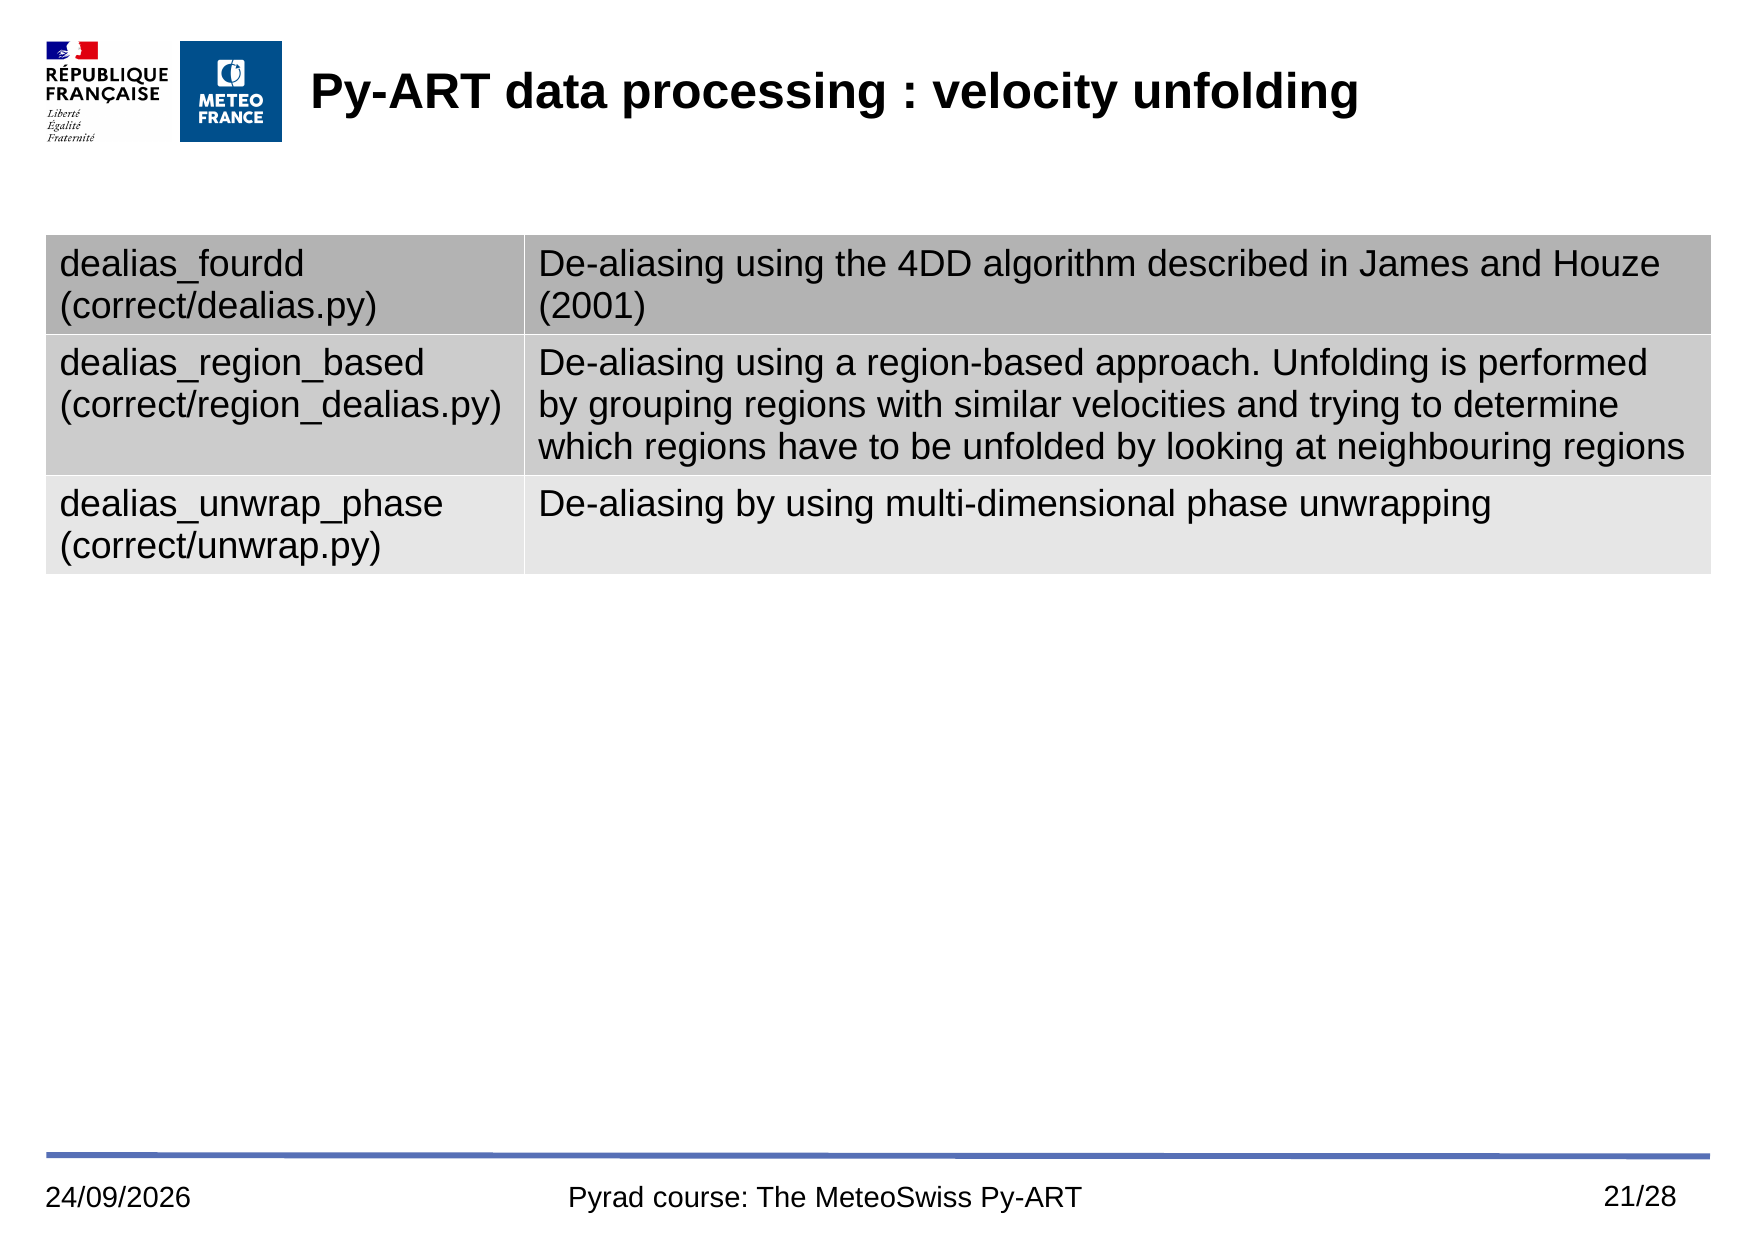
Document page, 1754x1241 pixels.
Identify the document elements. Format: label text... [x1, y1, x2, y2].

picture [180, 41, 282, 142]
table_cell dealias_region_based (correct/region_dealias.py) [46, 335, 524, 475]
table_cell De-aliasing using a region-based approach. Unfolding is performed by grouping regions with similar velocities and trying to determine which regions have to be unfolded by looking at neighbouring regions [525, 335, 1711, 475]
table_header dealias_fourdd (correct/dealias.py) [46, 235, 524, 334]
table_header De-aliasing using the 4DD algorithm described in James and Houze (2001) [525, 235, 1711, 334]
table_cell De-aliasing by using multi-dimensional phase unwrapping [525, 476, 1711, 574]
title Py-ART data processing : velocity unfolding [310, 40, 1697, 142]
picture [46, 41, 172, 142]
table_cell dealias_unwrap_phase (correct/unwrap.py) [46, 476, 524, 574]
